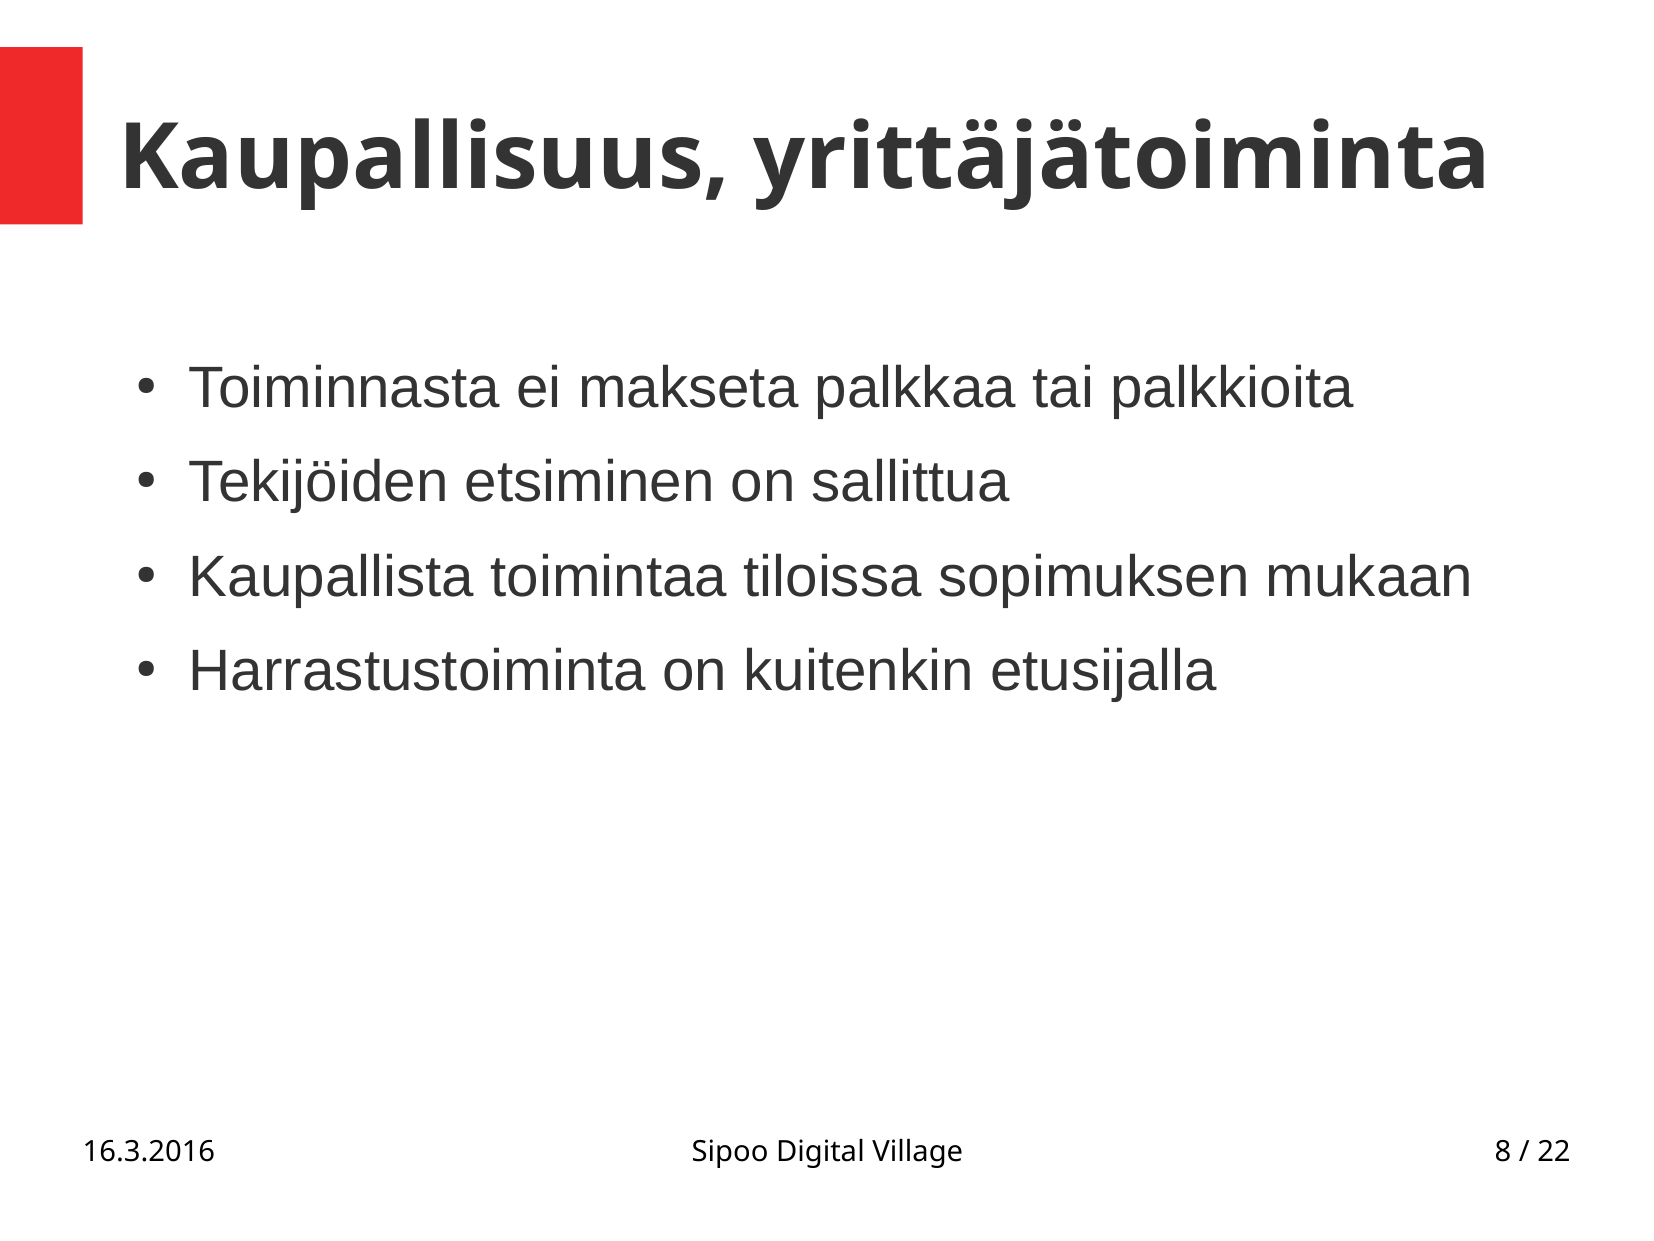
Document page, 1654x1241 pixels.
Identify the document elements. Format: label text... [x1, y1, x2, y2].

title Kaupallisuus, yrittäjätoiminta [118, 49, 1571, 257]
list Toiminnasta ei makseta palkkaa tai palkkioita Tekijöiden etsiminen on sallittua Kaupallista toimintaa tiloissa sopimuksen mukaan Harrastustoiminta on kuitenkin etusijalla [118, 354, 1536, 1074]
